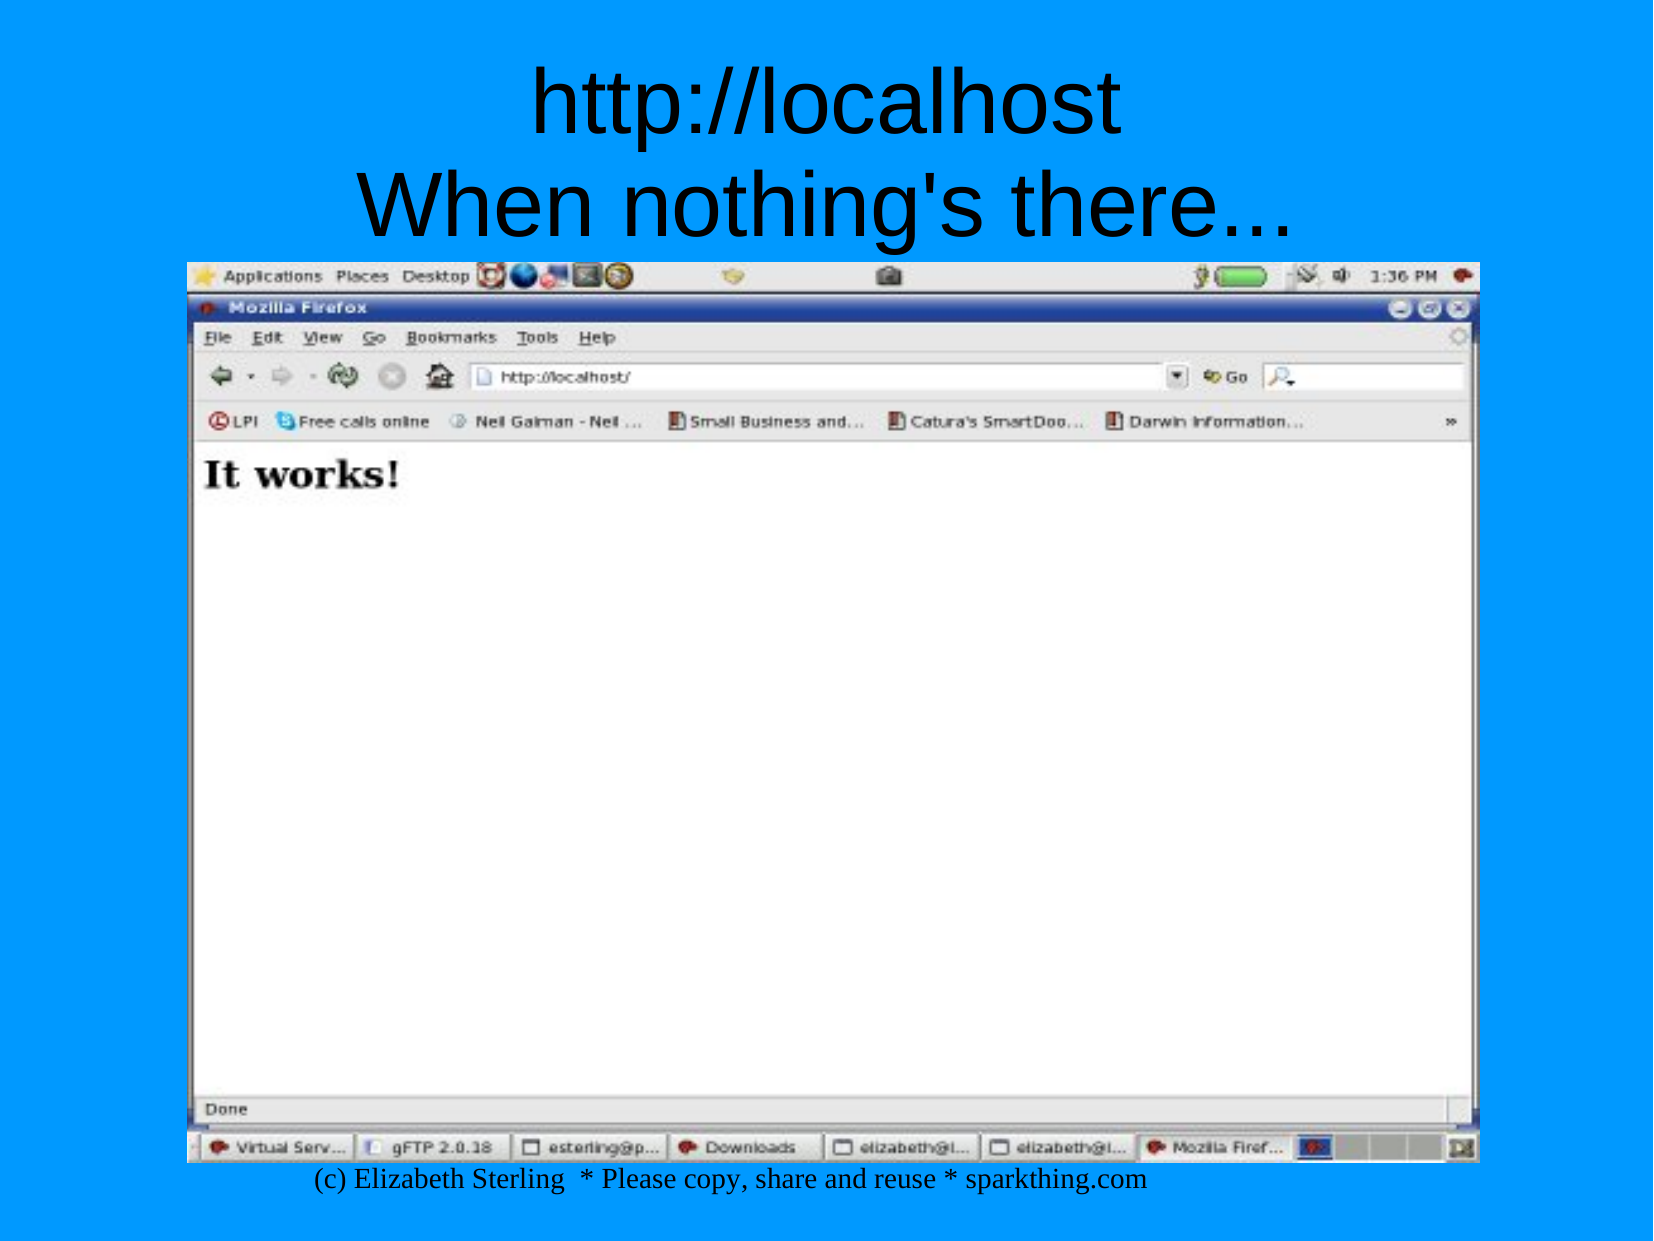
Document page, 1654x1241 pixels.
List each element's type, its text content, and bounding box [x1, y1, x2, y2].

picture [187, 262, 1480, 1163]
title http://localhost When nothing's there... [82, 49, 1571, 257]
